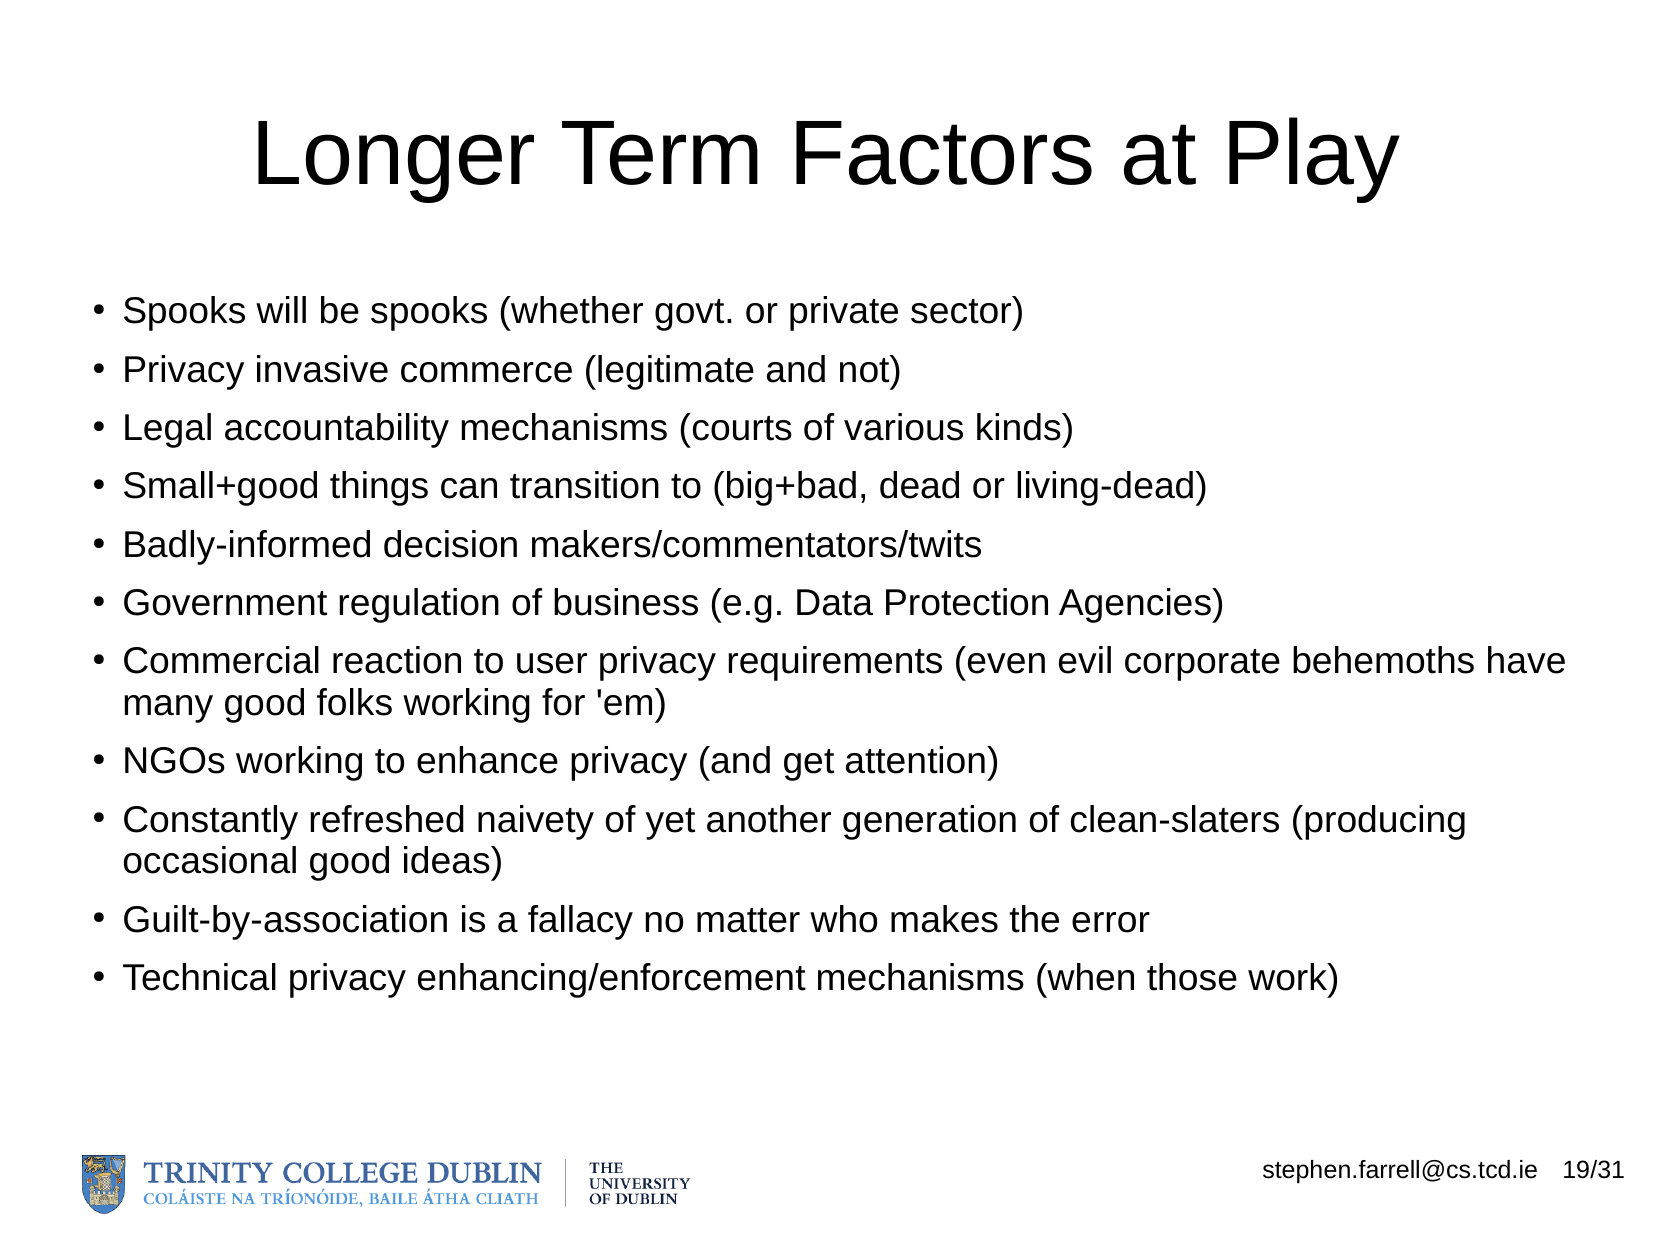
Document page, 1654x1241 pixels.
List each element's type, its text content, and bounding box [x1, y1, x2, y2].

picture [82, 1155, 694, 1214]
title Longer Term Factors at Play [82, 49, 1571, 257]
list Spooks will be spooks (whether govt. or private sector) Privacy invasive commerce (legitimate and not) Legal accountability mechanisms (courts of various kinds) Small+good things can transition to (big+bad, dead or living-dead) Badly-informed decision makers/commentators/twits Government regulation of business (e.g. Data Protection Agencies) Commercial reaction to user privacy requirements (even evil corporate behemoths have many good folks working for 'em) NGOs working to enhance privacy (and get attention) Constantly refreshed naivety of yet another generation of clean-slaters (producing occasional good ideas) Guilt-by-association is a fallacy no matter who makes the error Technical privacy enhancing/enforcement mechanisms (when those work) [82, 290, 1571, 1010]
